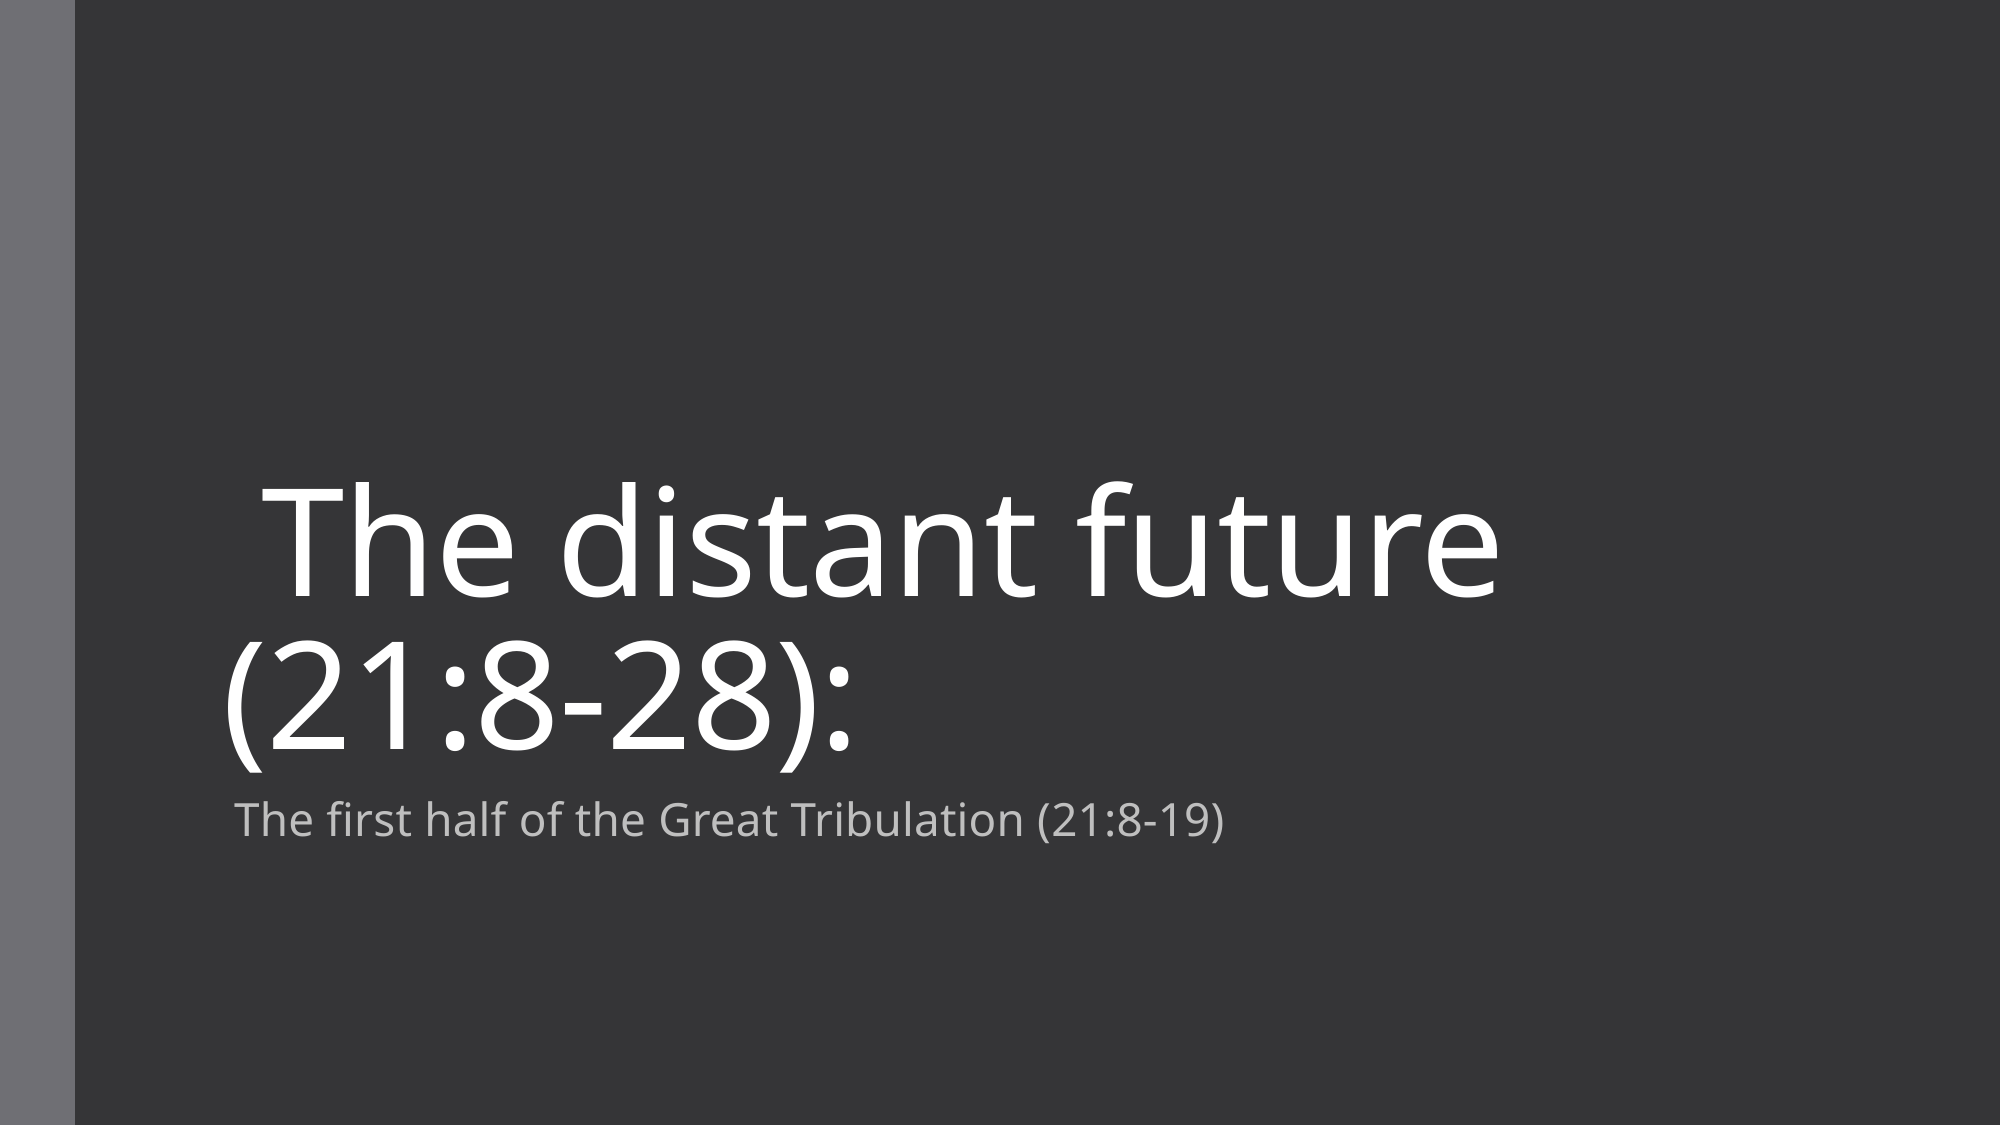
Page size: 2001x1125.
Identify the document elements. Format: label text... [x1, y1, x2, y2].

title The distant future (21:8-28): [206, 124, 1752, 787]
subtitle The first half of the Great Tribulation (21:8-19) [206, 787, 1752, 1066]
